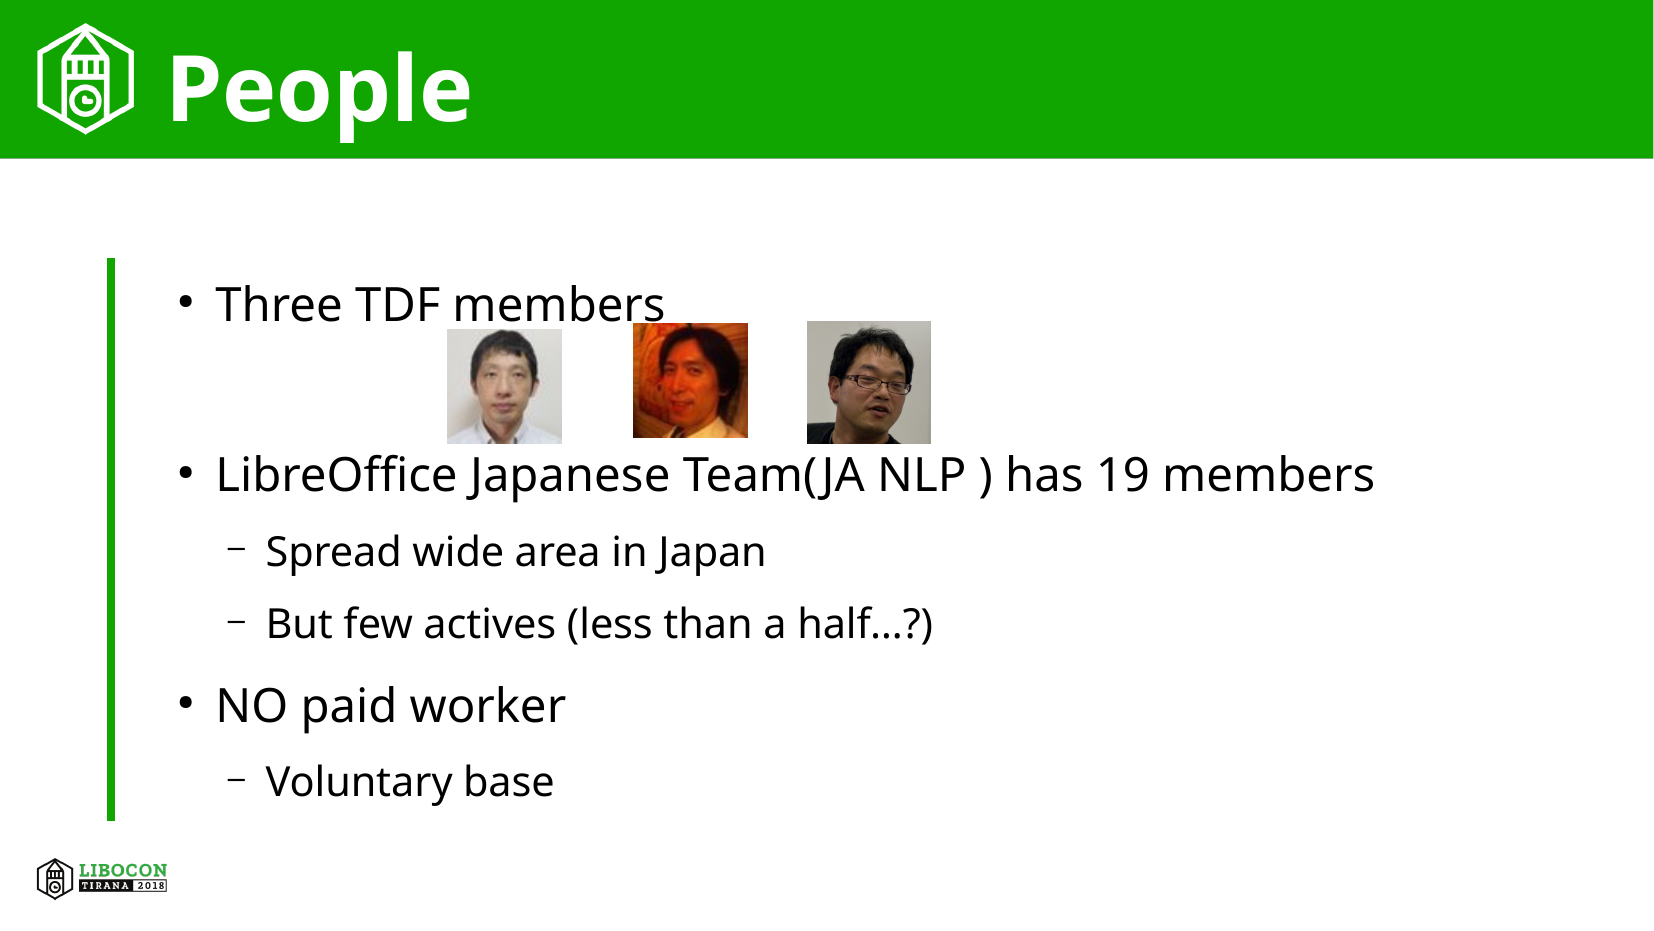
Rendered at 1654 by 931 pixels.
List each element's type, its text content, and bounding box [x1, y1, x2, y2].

picture [0, 0, 1654, 930]
title People [165, 31, 1571, 142]
list Three TDF members LibreOffice Japanese Team(JA NLP ) has 19 members Spread wide area in Japan But few actives (less than a half…?) NO paid worker Voluntary base [165, 270, 1571, 811]
